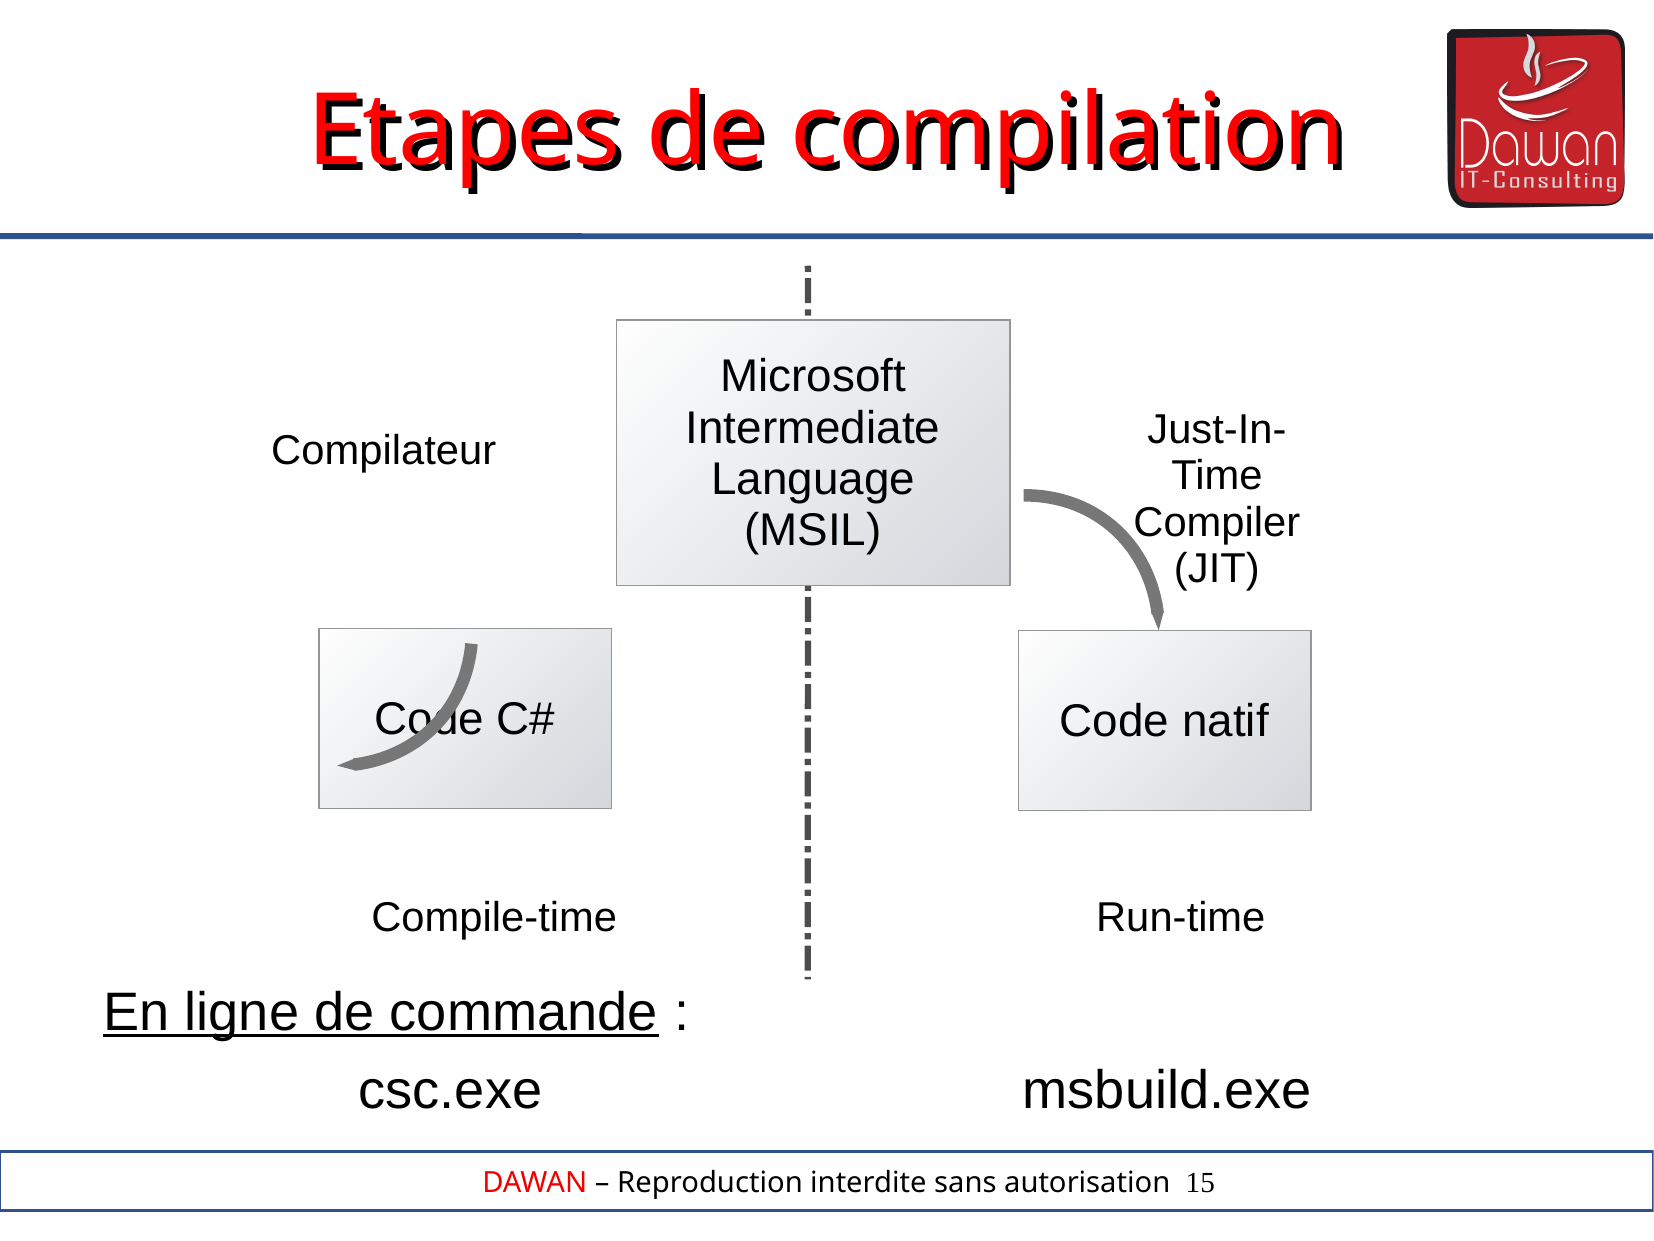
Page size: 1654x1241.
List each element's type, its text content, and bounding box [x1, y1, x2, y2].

text_box Code C# [318, 628, 612, 809]
text_box [1185, 1163, 1565, 1228]
text_box Etapes de compilation [88, 50, 1565, 182]
text_box Microsoft Intermediate Language (MSIL) [616, 320, 1010, 586]
text_box Just-In-Time Compiler (JIT) [1105, 405, 1329, 539]
text_box Code natif [1018, 630, 1311, 811]
text_box Run-time [903, 894, 1297, 953]
text_box Compilateur [265, 426, 502, 486]
text_box Compile-time [297, 894, 691, 953]
text_box En ligne de commande : csc.exe msbuild.exe [88, 974, 1565, 1128]
